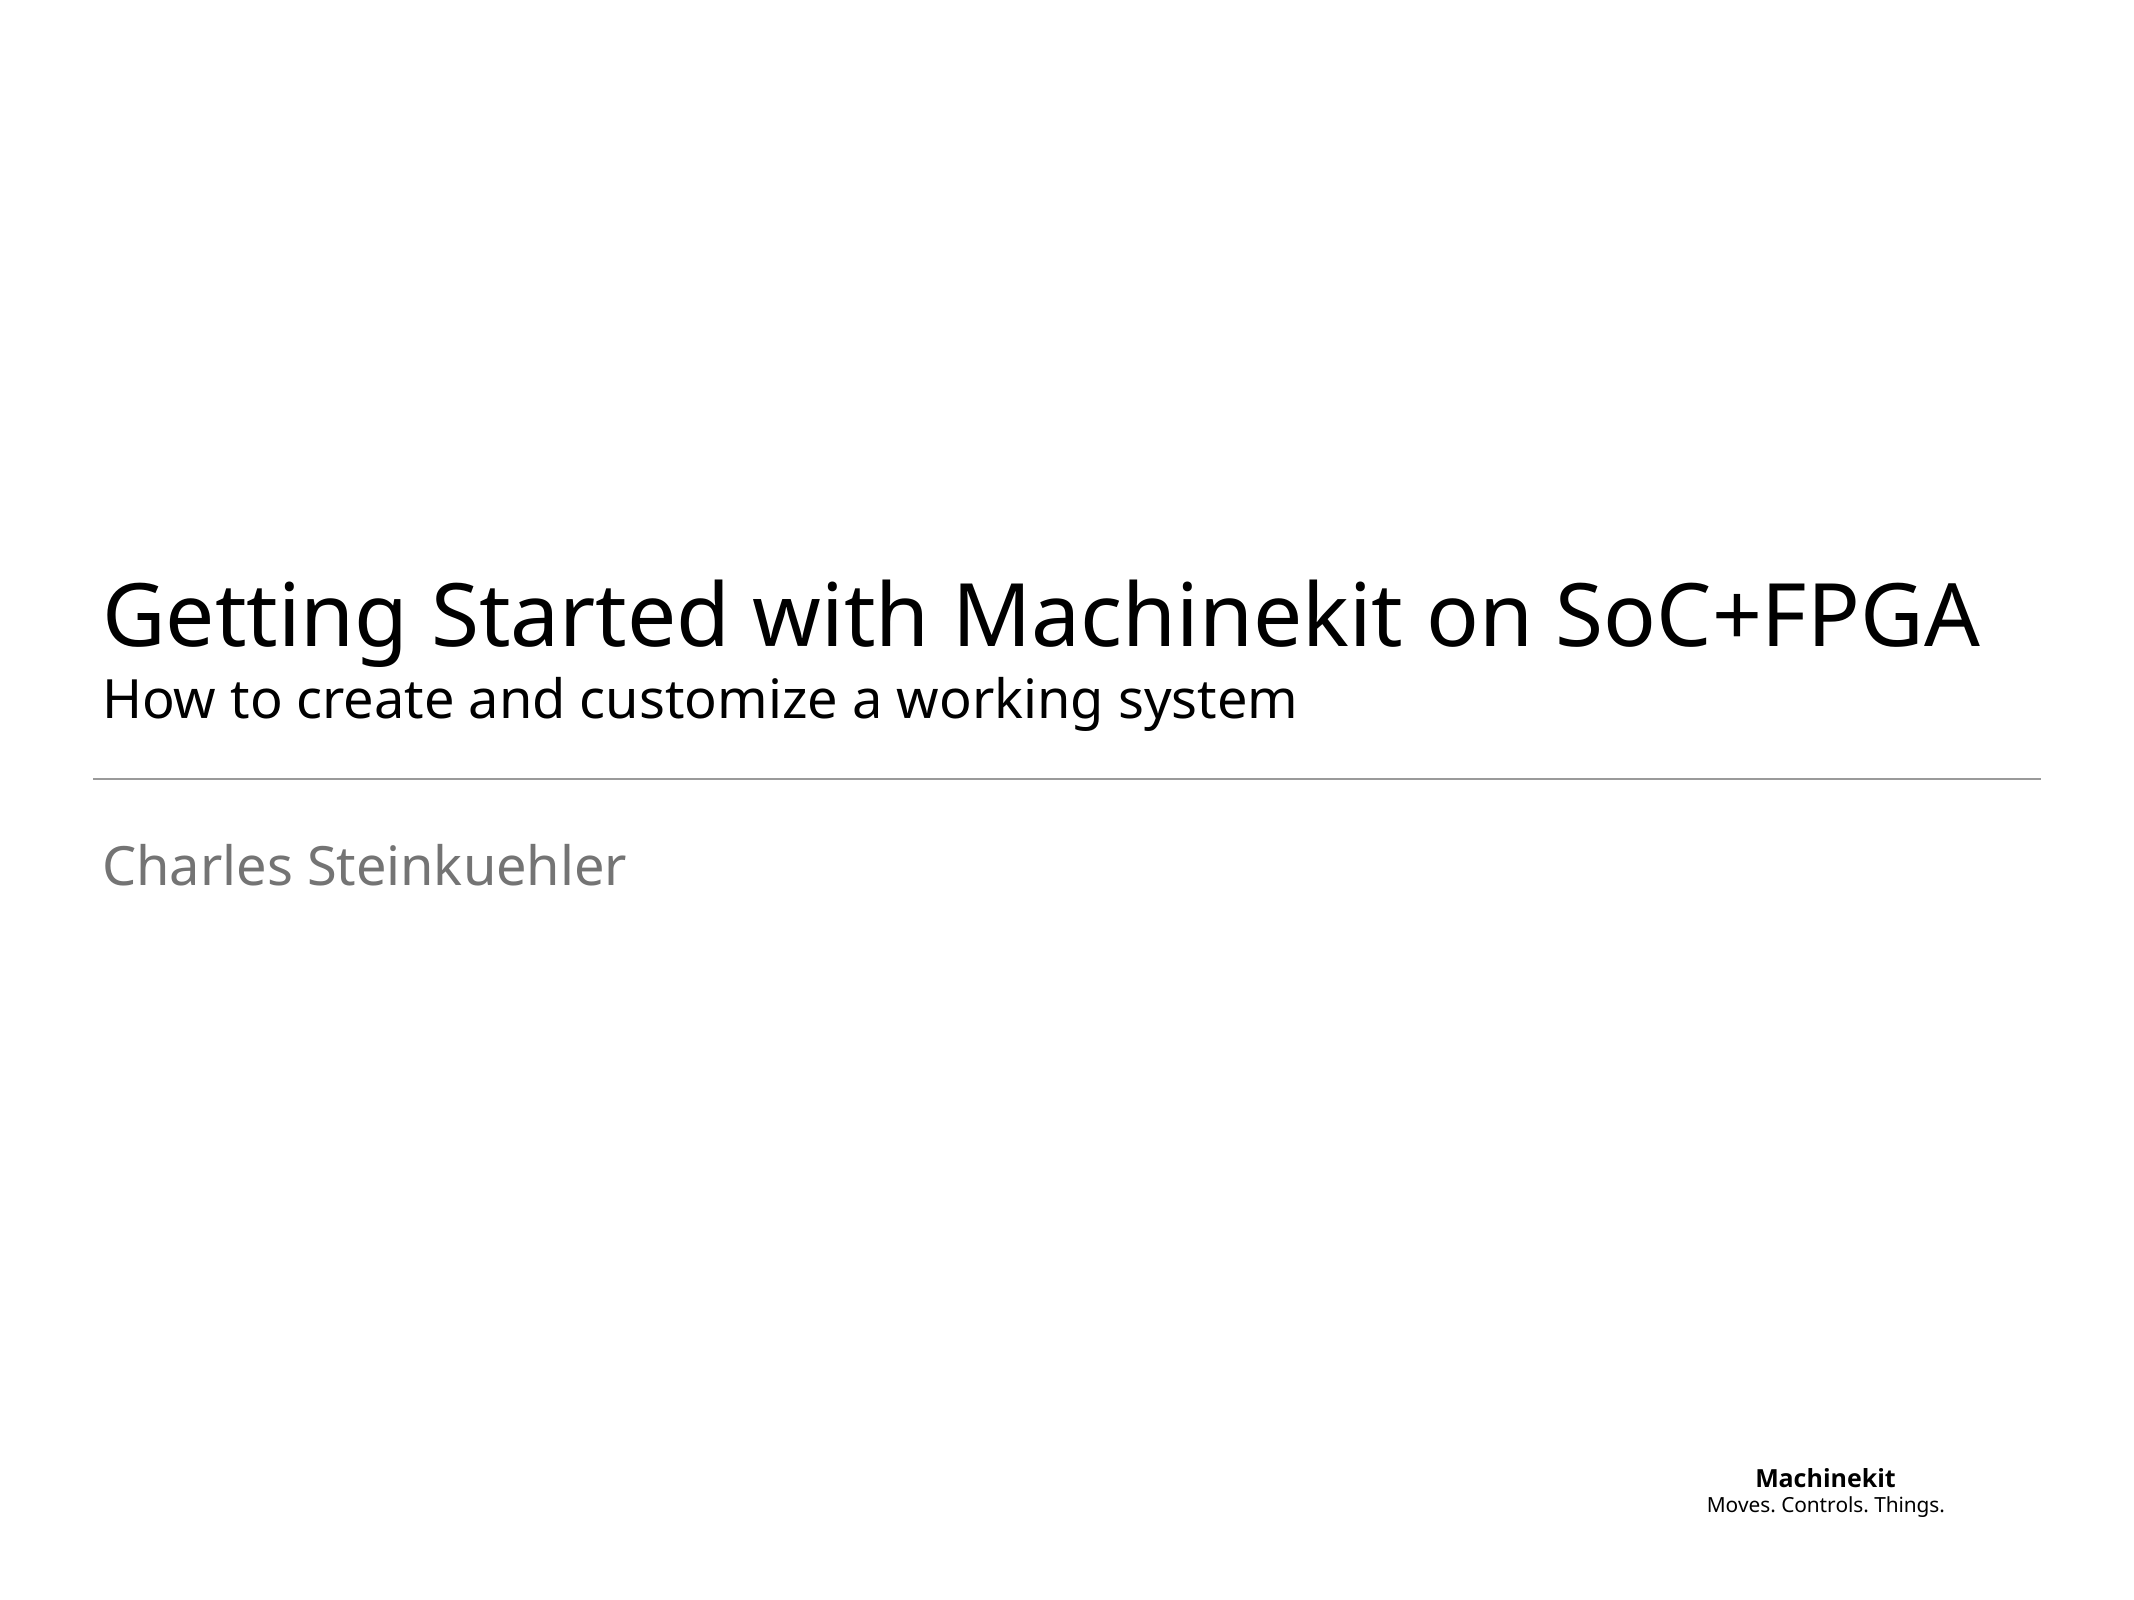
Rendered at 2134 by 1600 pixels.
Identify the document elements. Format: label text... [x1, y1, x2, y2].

title Getting Started with Machinekit on SoC+FPGA How to create and customize a working system [93, 216, 2040, 738]
subtitle Charles Steinkuehler [93, 822, 2040, 990]
